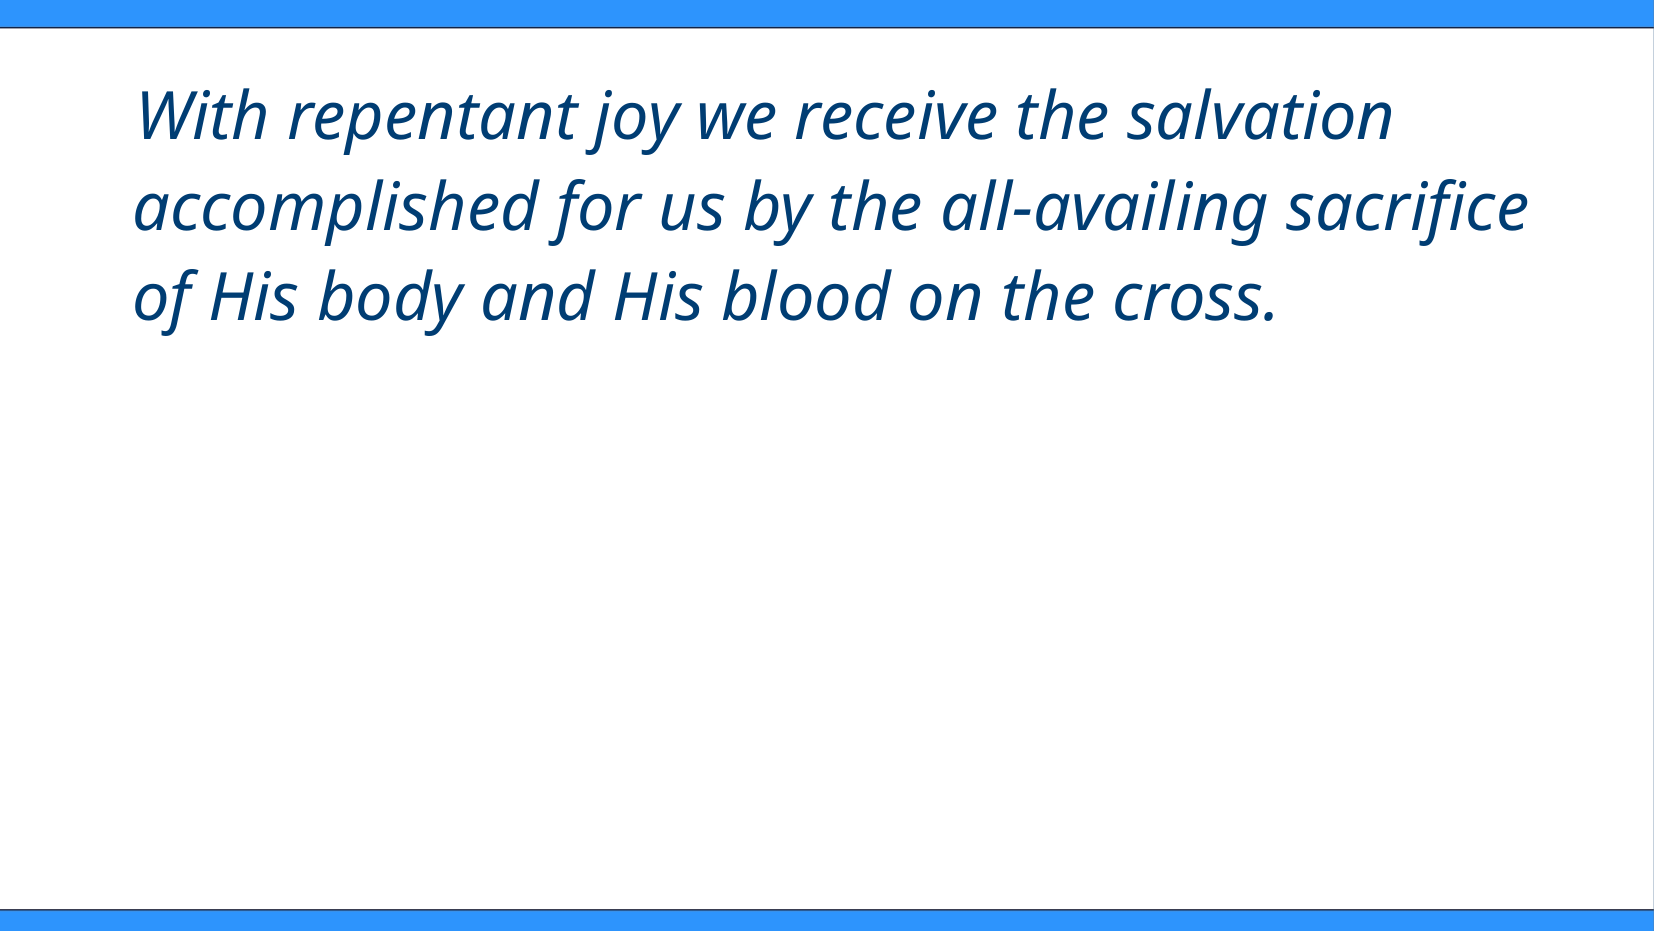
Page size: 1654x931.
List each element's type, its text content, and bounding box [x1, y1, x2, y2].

picture [0, 0, 1654, 931]
text_box With repentant joy we receive the salvation accomplished for us by the all-availing sacrifice of His body and His blood on the cross. [83, 60, 1606, 431]
